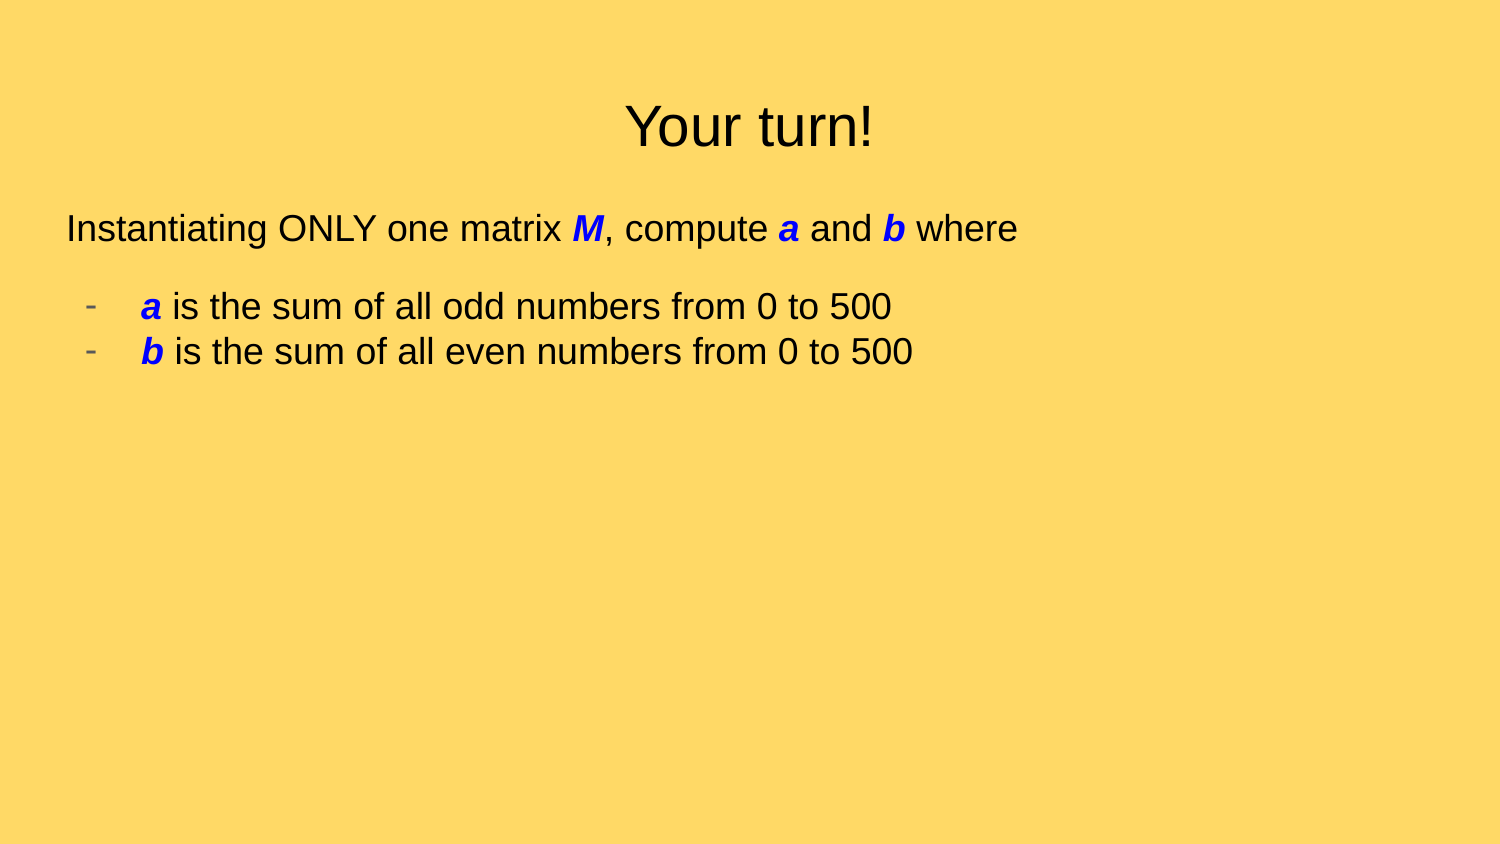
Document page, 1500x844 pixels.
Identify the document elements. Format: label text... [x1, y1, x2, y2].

title Your turn! [51, 72, 1449, 167]
list Instantiating ONLY one matrix M, compute a and b where a is the sum of all odd numbers from 0 to 500 b is the sum of all even numbers from 0 to 500 [51, 189, 1449, 750]
